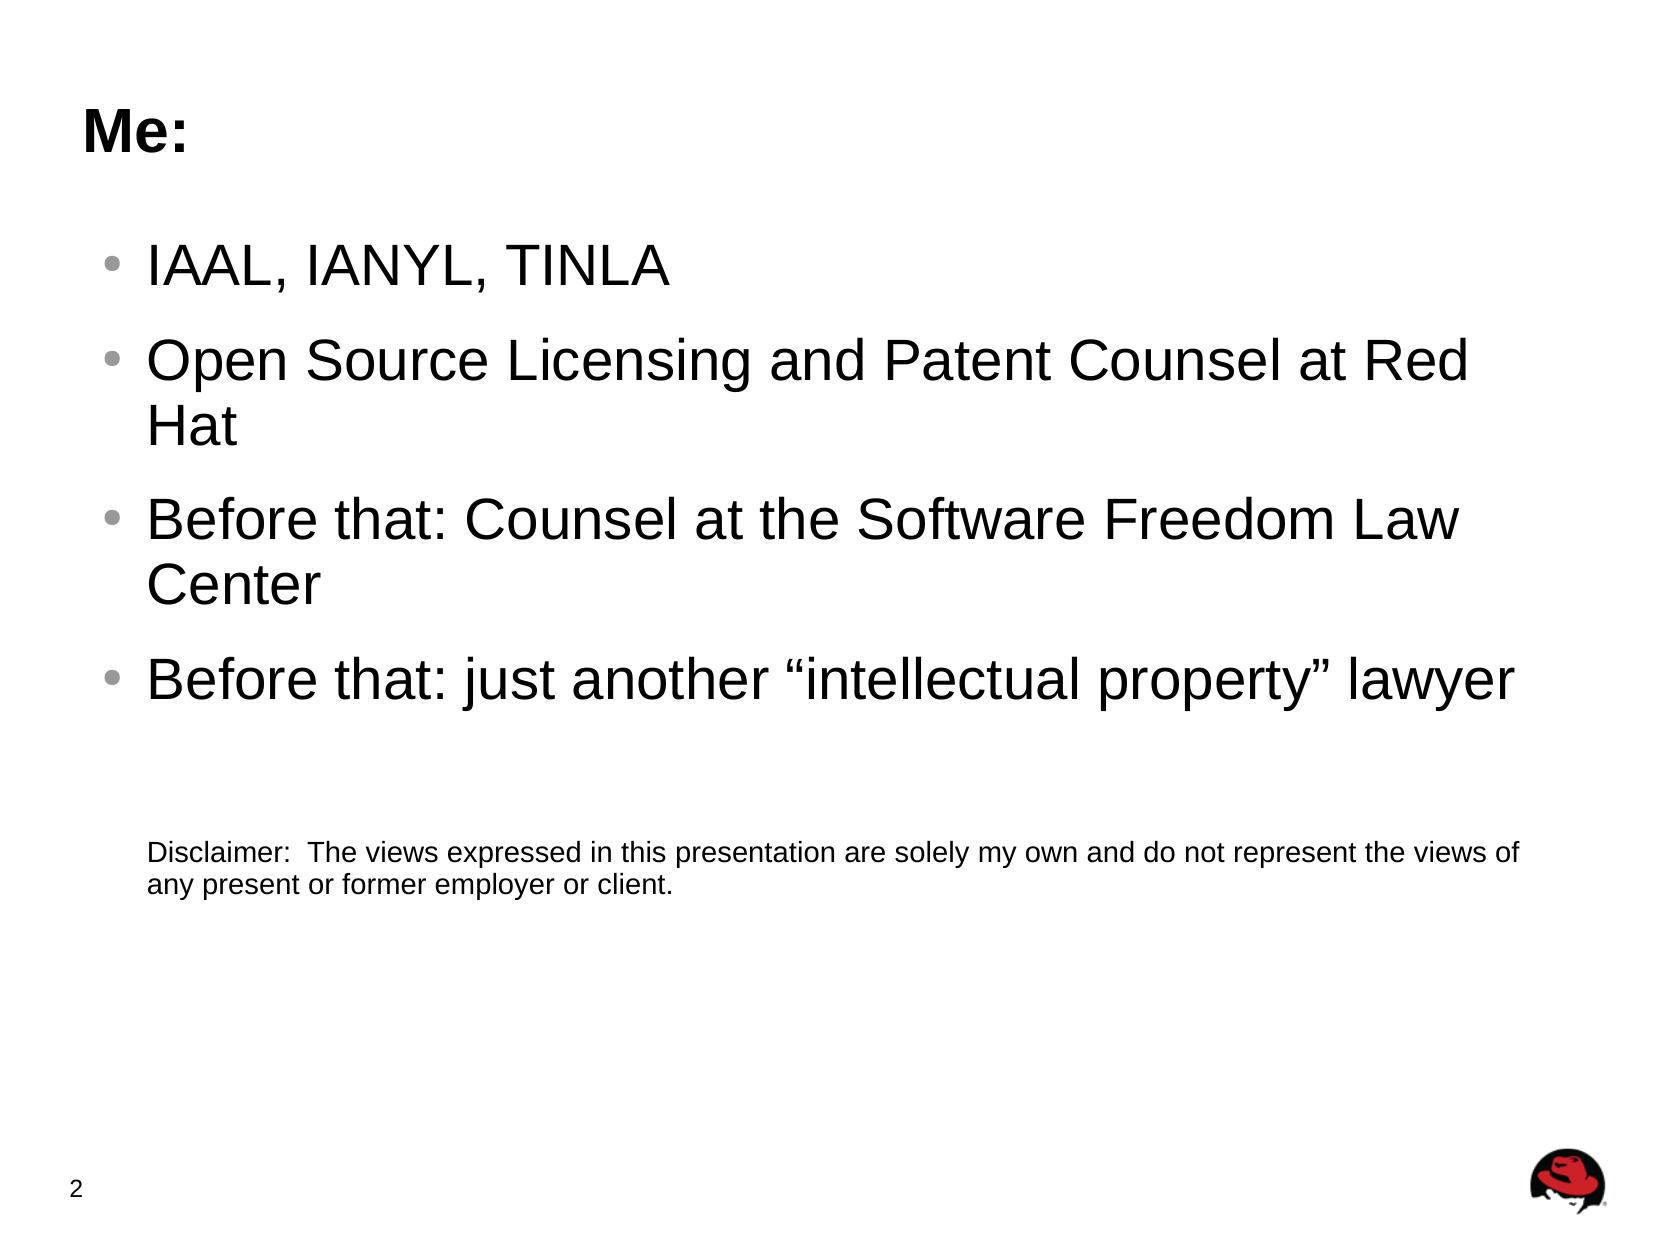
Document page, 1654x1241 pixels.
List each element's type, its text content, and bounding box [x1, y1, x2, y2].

picture [1529, 1146, 1613, 1224]
title Me: [82, 37, 1571, 226]
list IAAL, IANYL, TINLA Open Source Licensing and Patent Counsel at Red Hat Before that: Counsel at the Software Freedom Law Center Before that: just another “intellectual property” lawyer Disclaimer: The views expressed in this presentation are solely my own and do not represent the views of any present or former employer or client. [86, 232, 1576, 1027]
